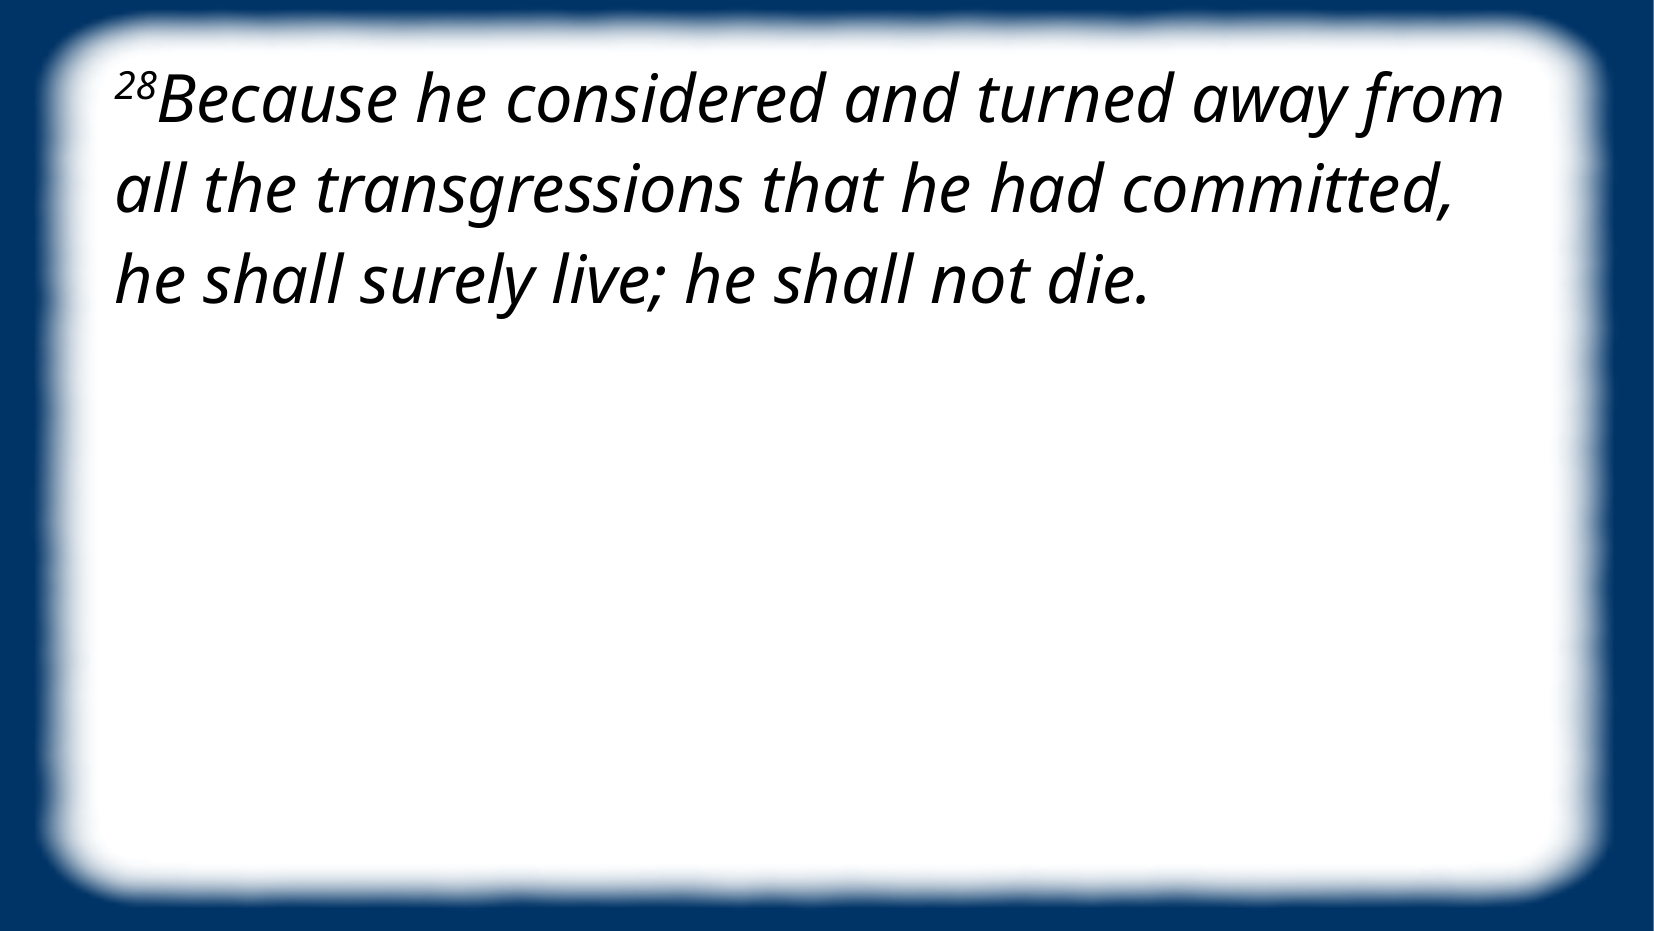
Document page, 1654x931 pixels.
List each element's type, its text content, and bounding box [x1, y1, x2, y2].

picture [0, 0, 1654, 931]
text_box 28Because he considered and turned away from all the transgressions that he had committed, he shall surely live; he shall not die. [99, 43, 1555, 329]
